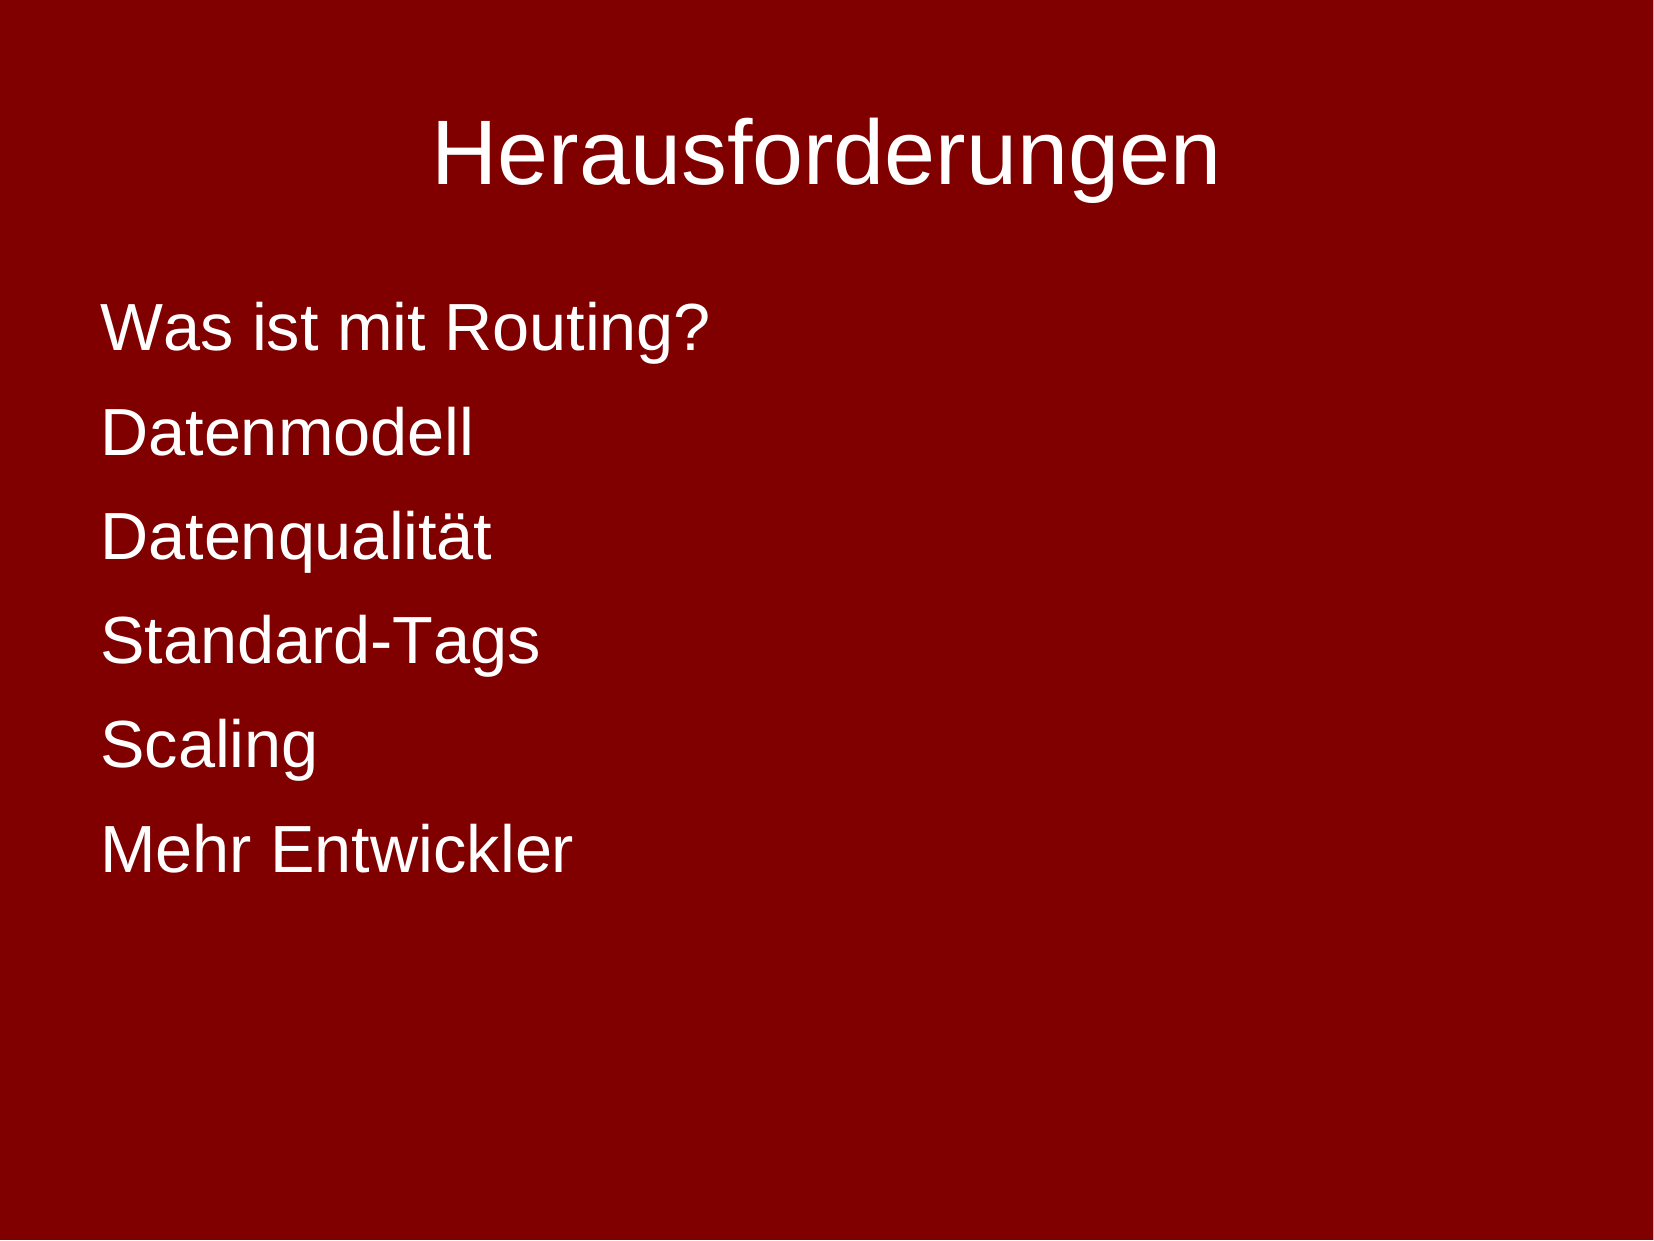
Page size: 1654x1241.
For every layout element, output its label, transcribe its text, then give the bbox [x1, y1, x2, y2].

title Herausforderungen [82, 49, 1571, 257]
list Was ist mit Routing? Datenmodell Datenqualität Standard-Tags Scaling Mehr Entwickler [82, 290, 1571, 1109]
